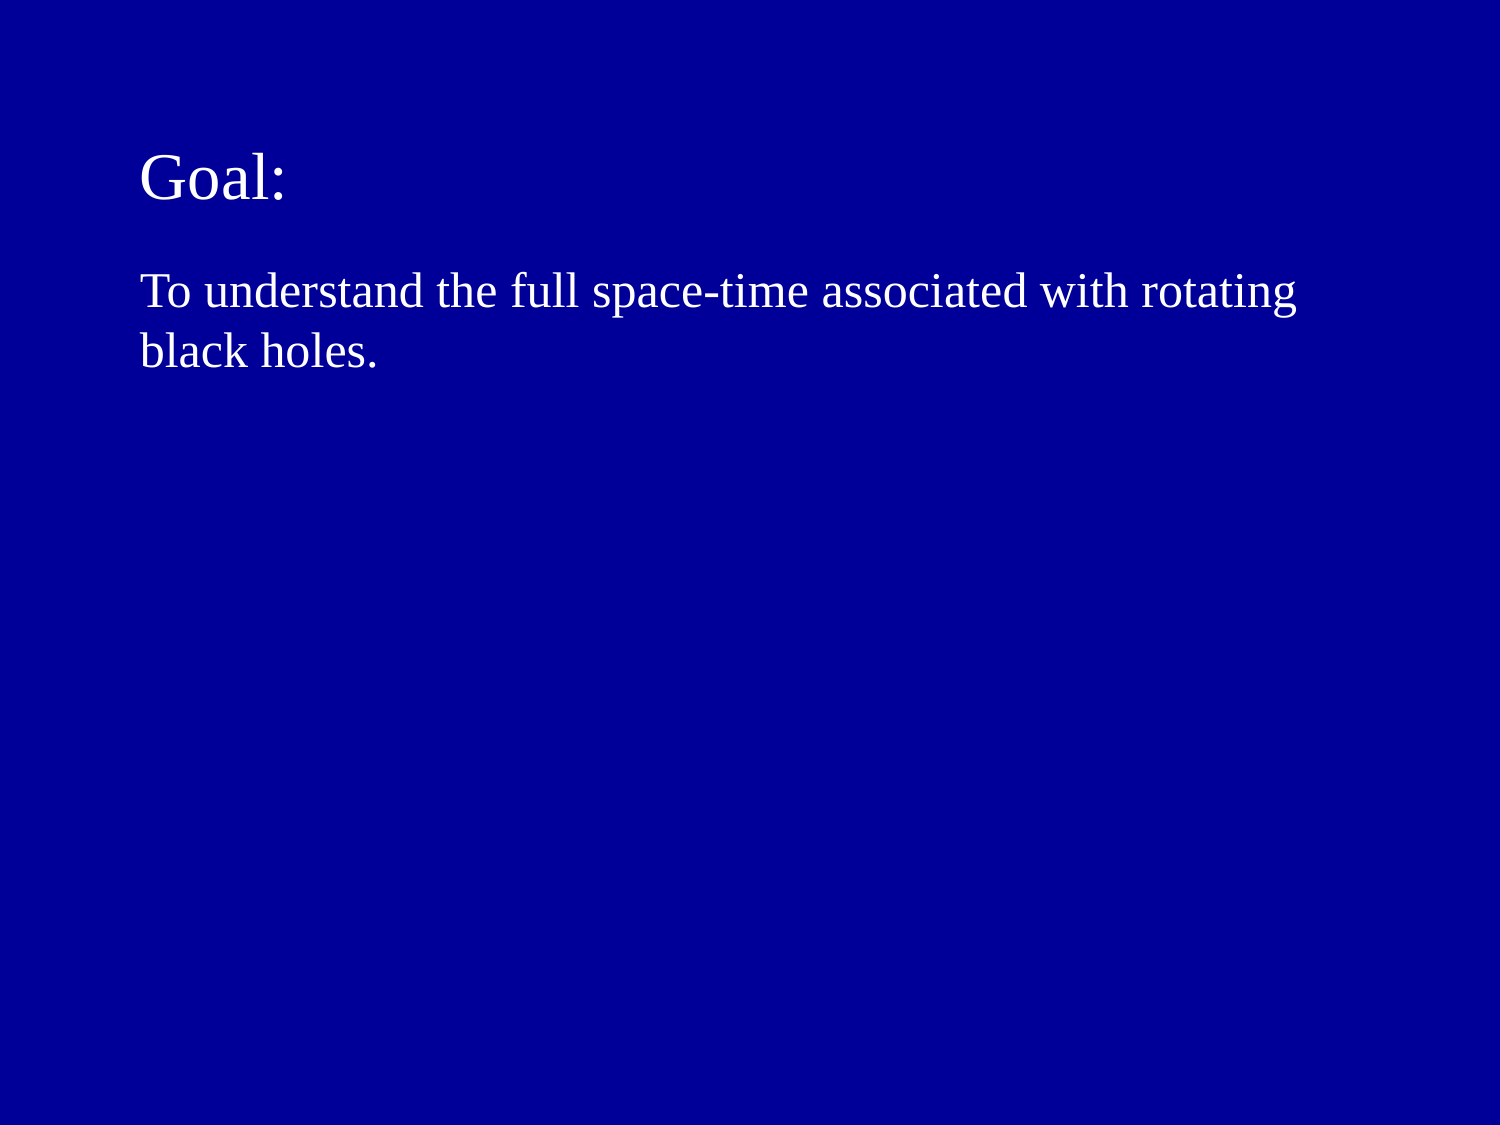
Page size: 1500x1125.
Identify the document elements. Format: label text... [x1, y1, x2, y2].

text_box Goal: To understand the full space-time associated with rotating black holes. [125, 125, 1388, 450]
